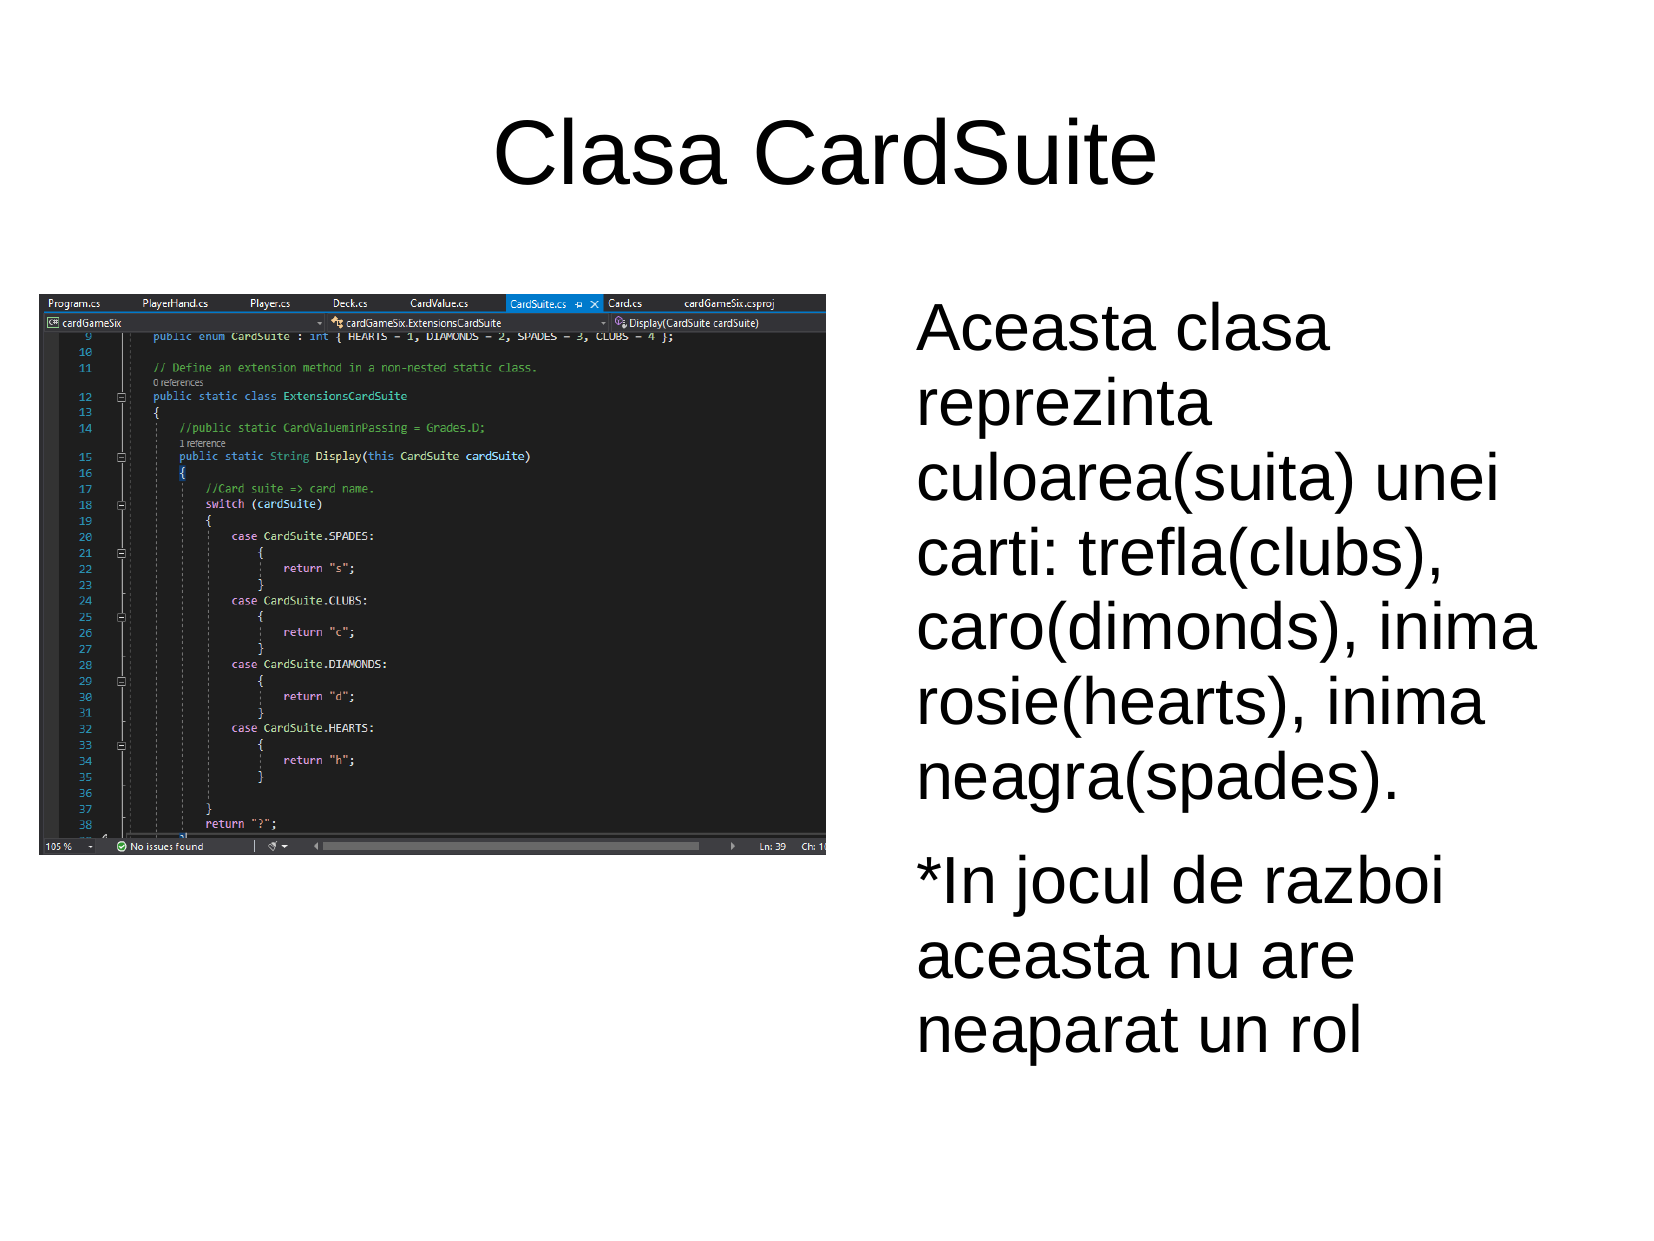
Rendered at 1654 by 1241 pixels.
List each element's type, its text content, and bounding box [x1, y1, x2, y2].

list Aceasta clasa reprezinta culoarea(suita) unei carti: trefla(clubs), caro(dimonds), inima rosie(hearts), inima neagra(spades). *In jocul de razboi aceasta nu are neaparat un rol [845, 290, 1572, 1109]
picture [39, 294, 826, 856]
title Clasa CardSuite [82, 49, 1571, 257]
